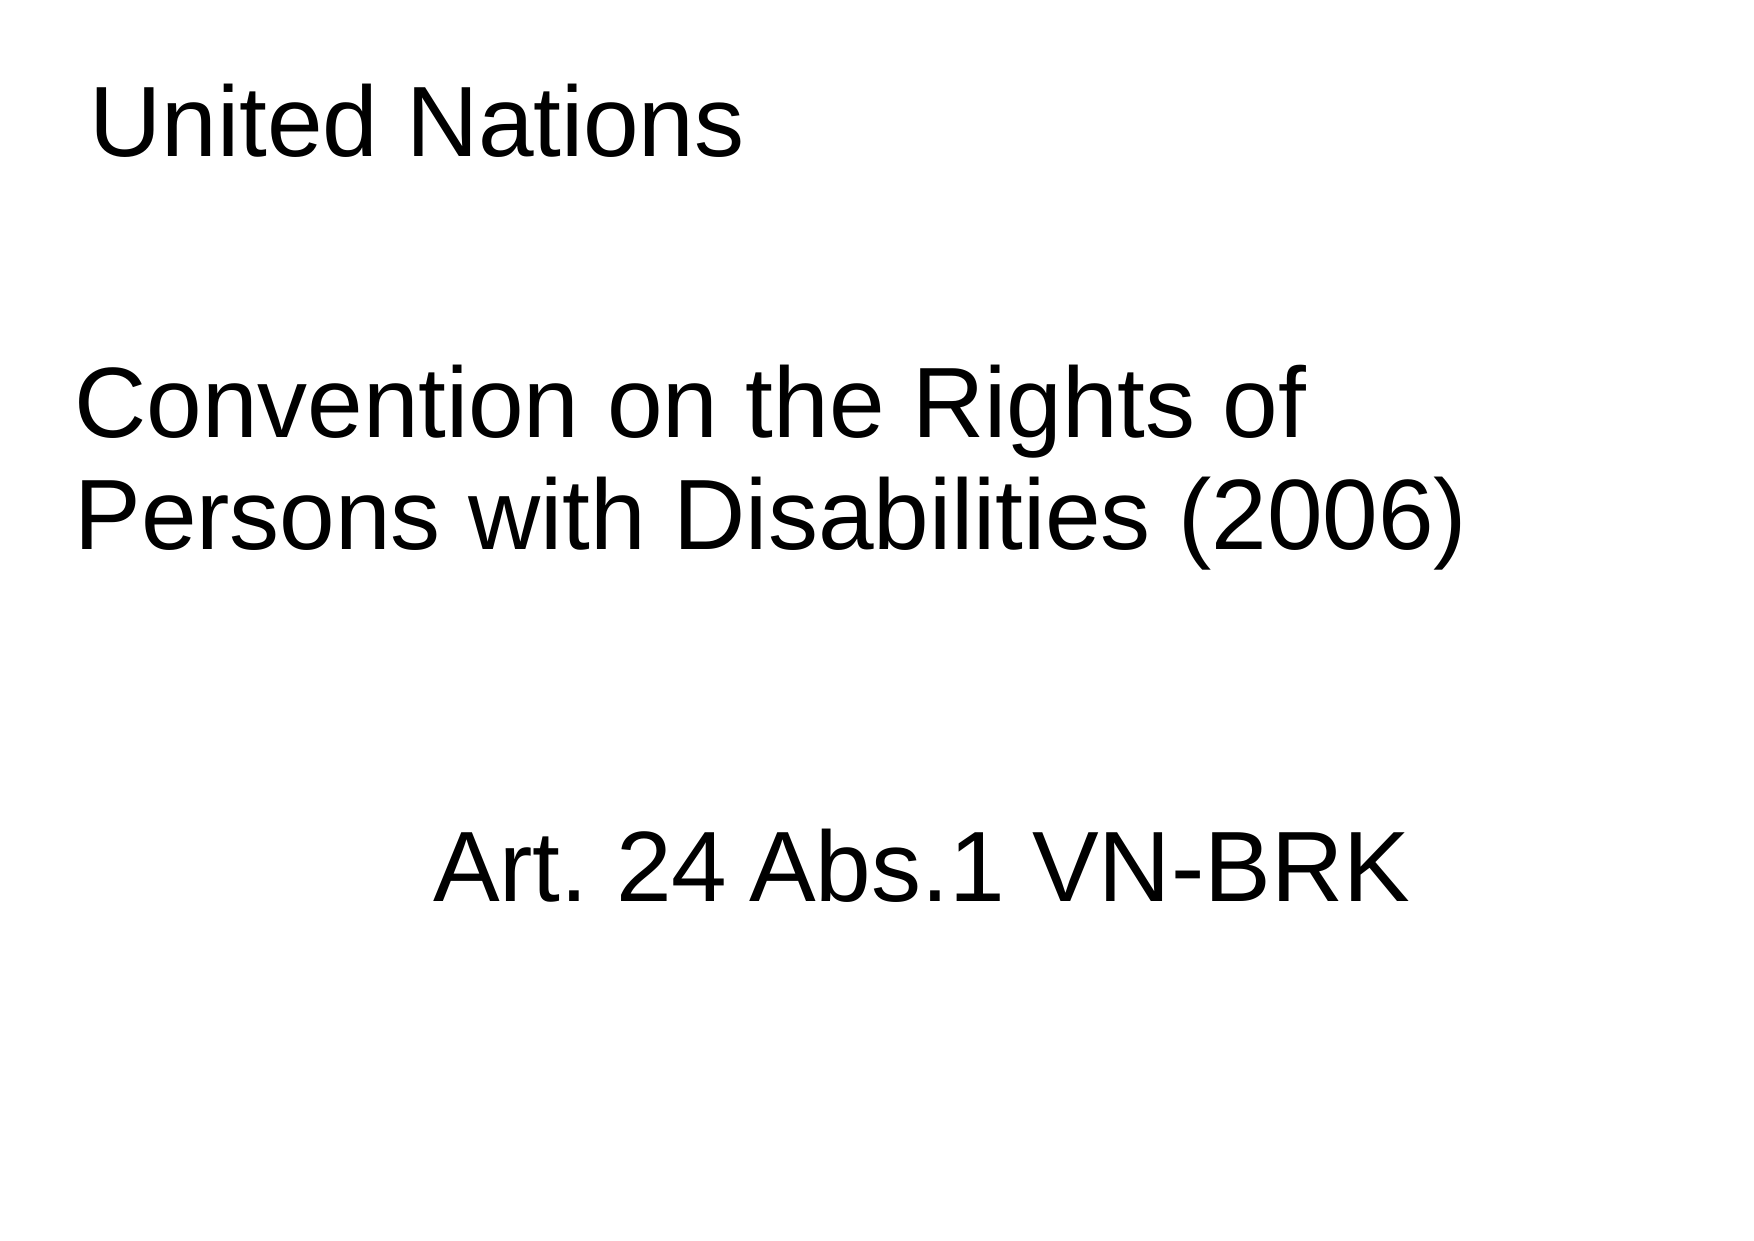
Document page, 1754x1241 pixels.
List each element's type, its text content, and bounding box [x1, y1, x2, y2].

text_box United Nations [75, 59, 899, 186]
text_box Art. 24 Abs.1 VN-BRK [418, 803, 1442, 931]
text_box Convention on the Rights of Persons with Disabilities (2006) [59, 339, 1664, 579]
